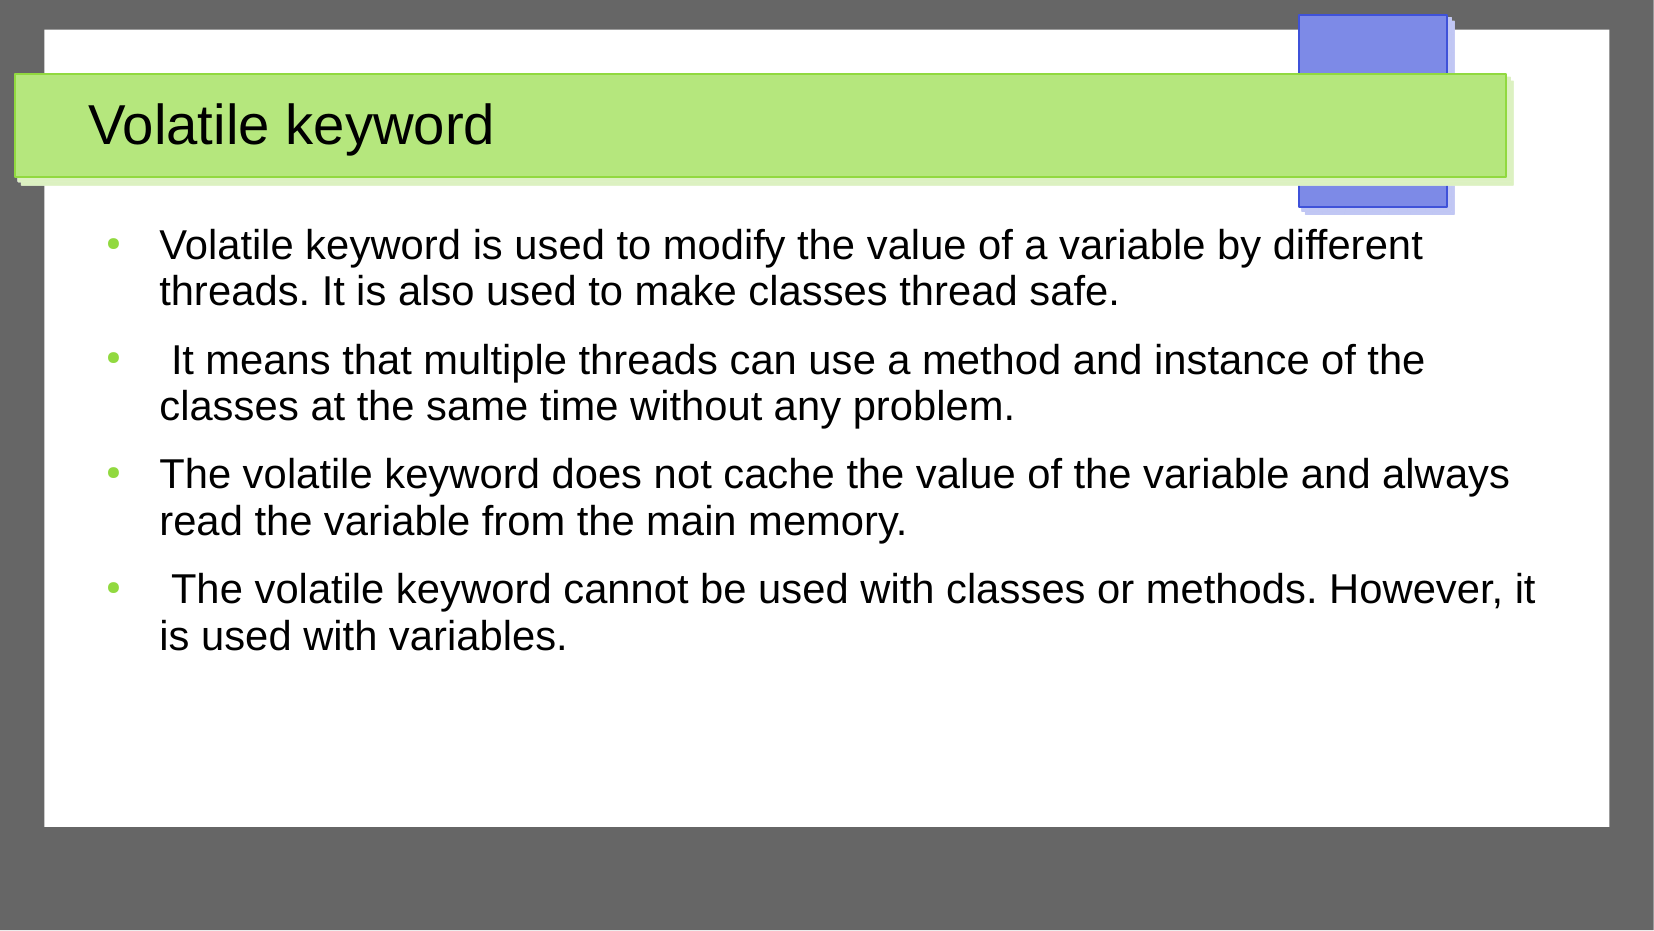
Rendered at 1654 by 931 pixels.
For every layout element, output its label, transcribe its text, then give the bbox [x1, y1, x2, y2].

title Volatile keyword [88, 73, 1506, 178]
list Volatile keyword is used to modify the value of a variable by different threads. It is also used to make classes thread safe. It means that multiple threads can use a method and instance of the classes at the same time without any problem. The volatile keyword does not cache the value of the variable and always read the variable from the main memory. The volatile keyword cannot be used with classes or methods. However, it is used with variables. [88, 221, 1565, 813]
